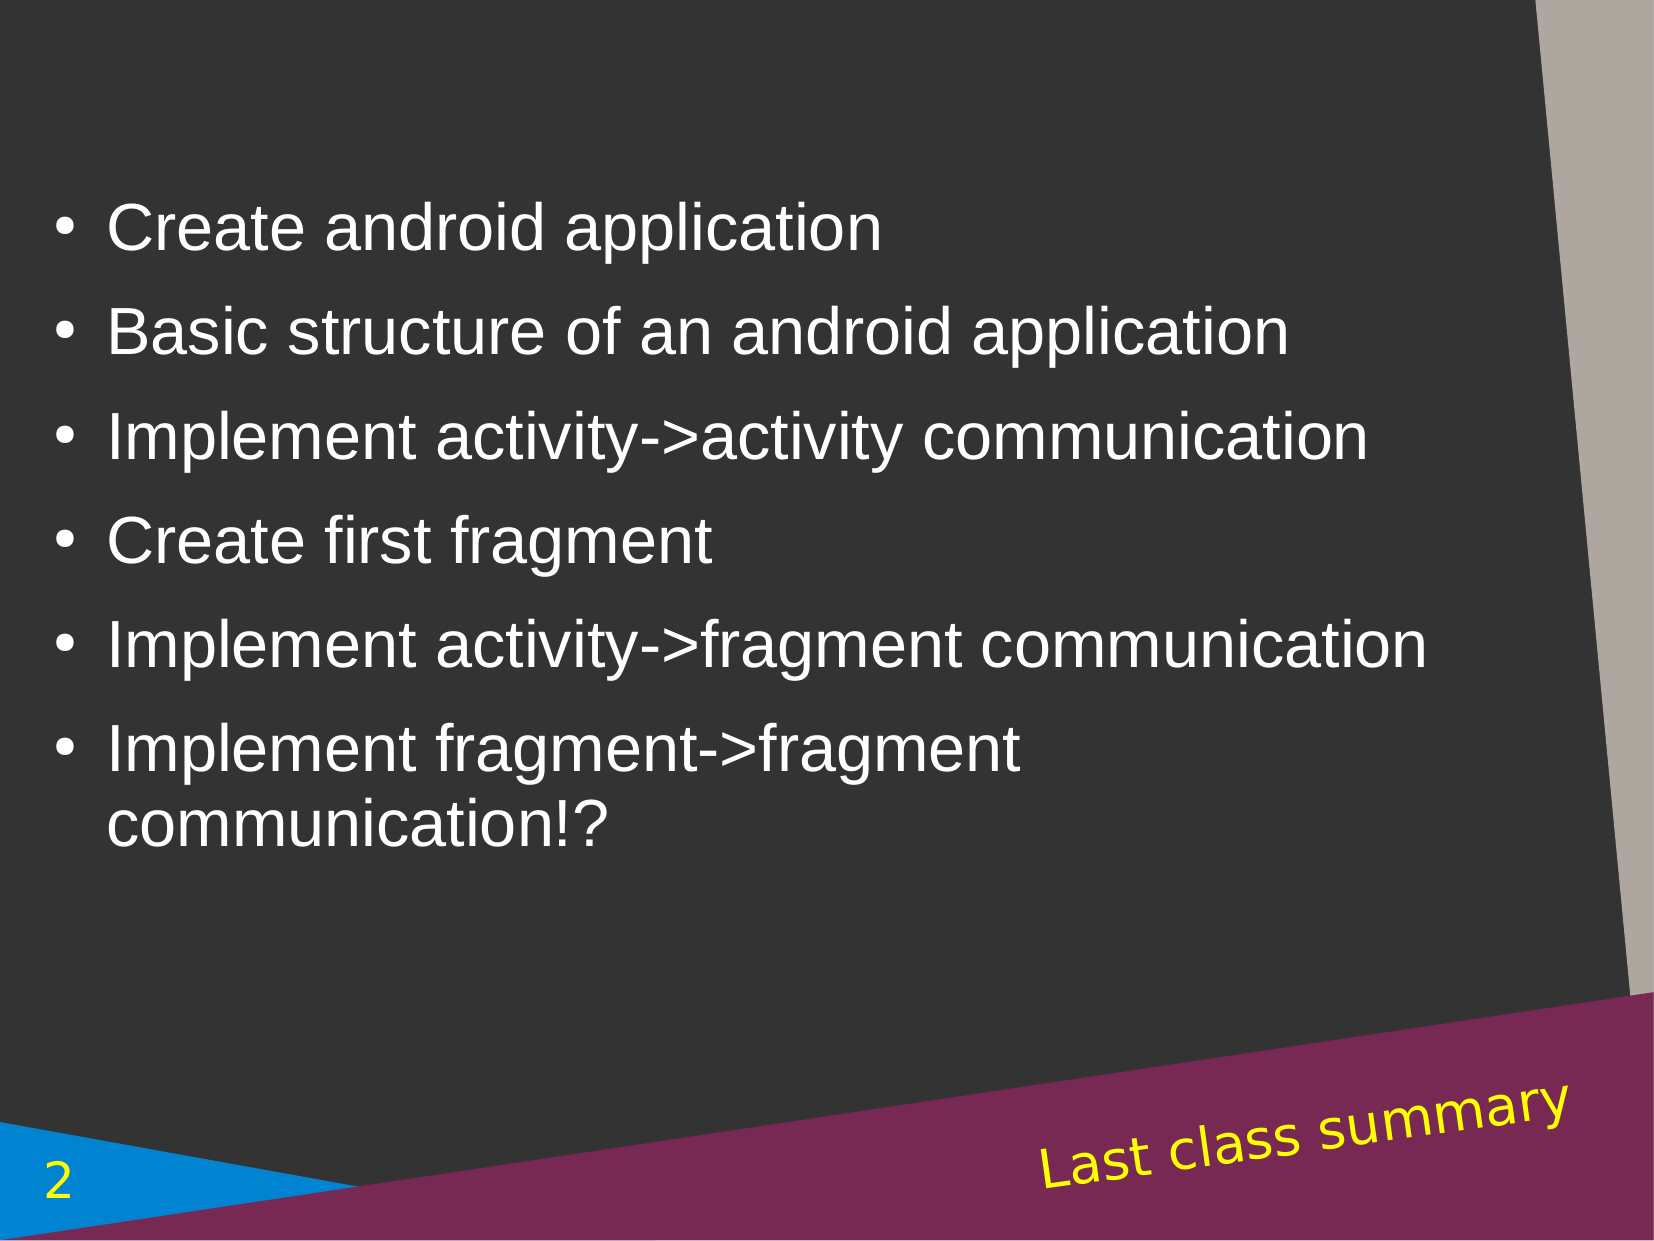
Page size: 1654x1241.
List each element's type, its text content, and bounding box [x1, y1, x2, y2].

title Last class summary [956, 995, 1654, 1241]
list Create android application Basic structure of an android application Implement activity->activity communication Create first fragment Implement activity->fragment communication Implement fragment->fragment communication!? [35, 59, 1524, 993]
